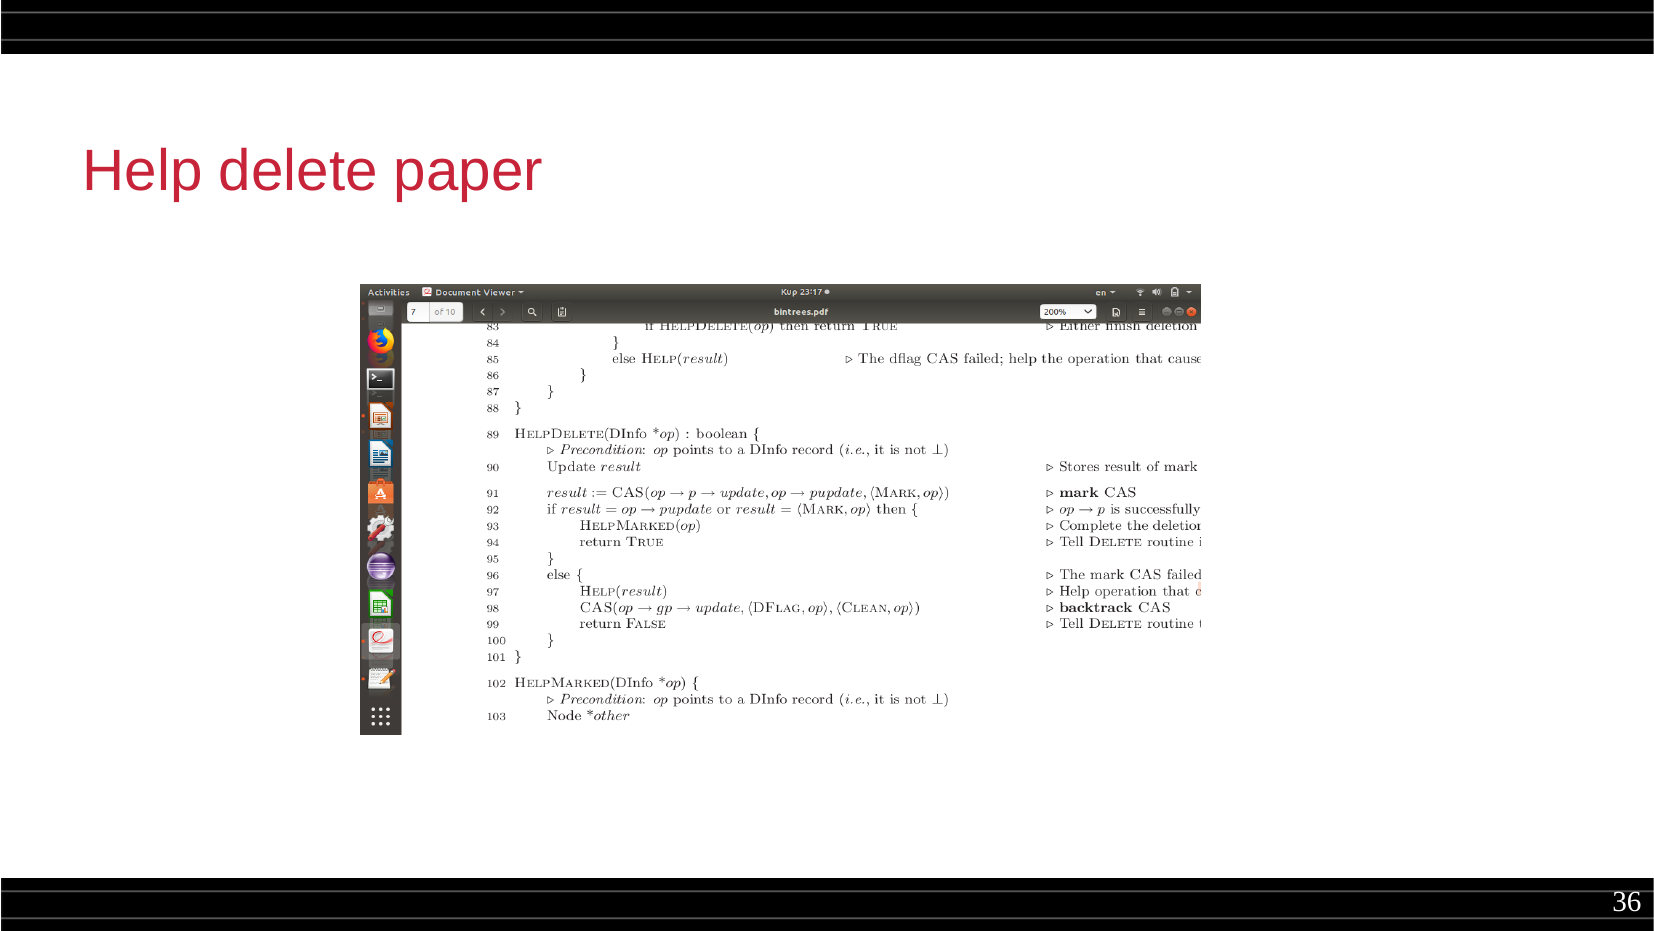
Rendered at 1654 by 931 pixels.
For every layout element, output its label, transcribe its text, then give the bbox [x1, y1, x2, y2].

picture [1, 0, 1654, 54]
picture [360, 284, 1201, 736]
picture [1, 878, 1654, 931]
title Help delete paper [82, 92, 1571, 249]
